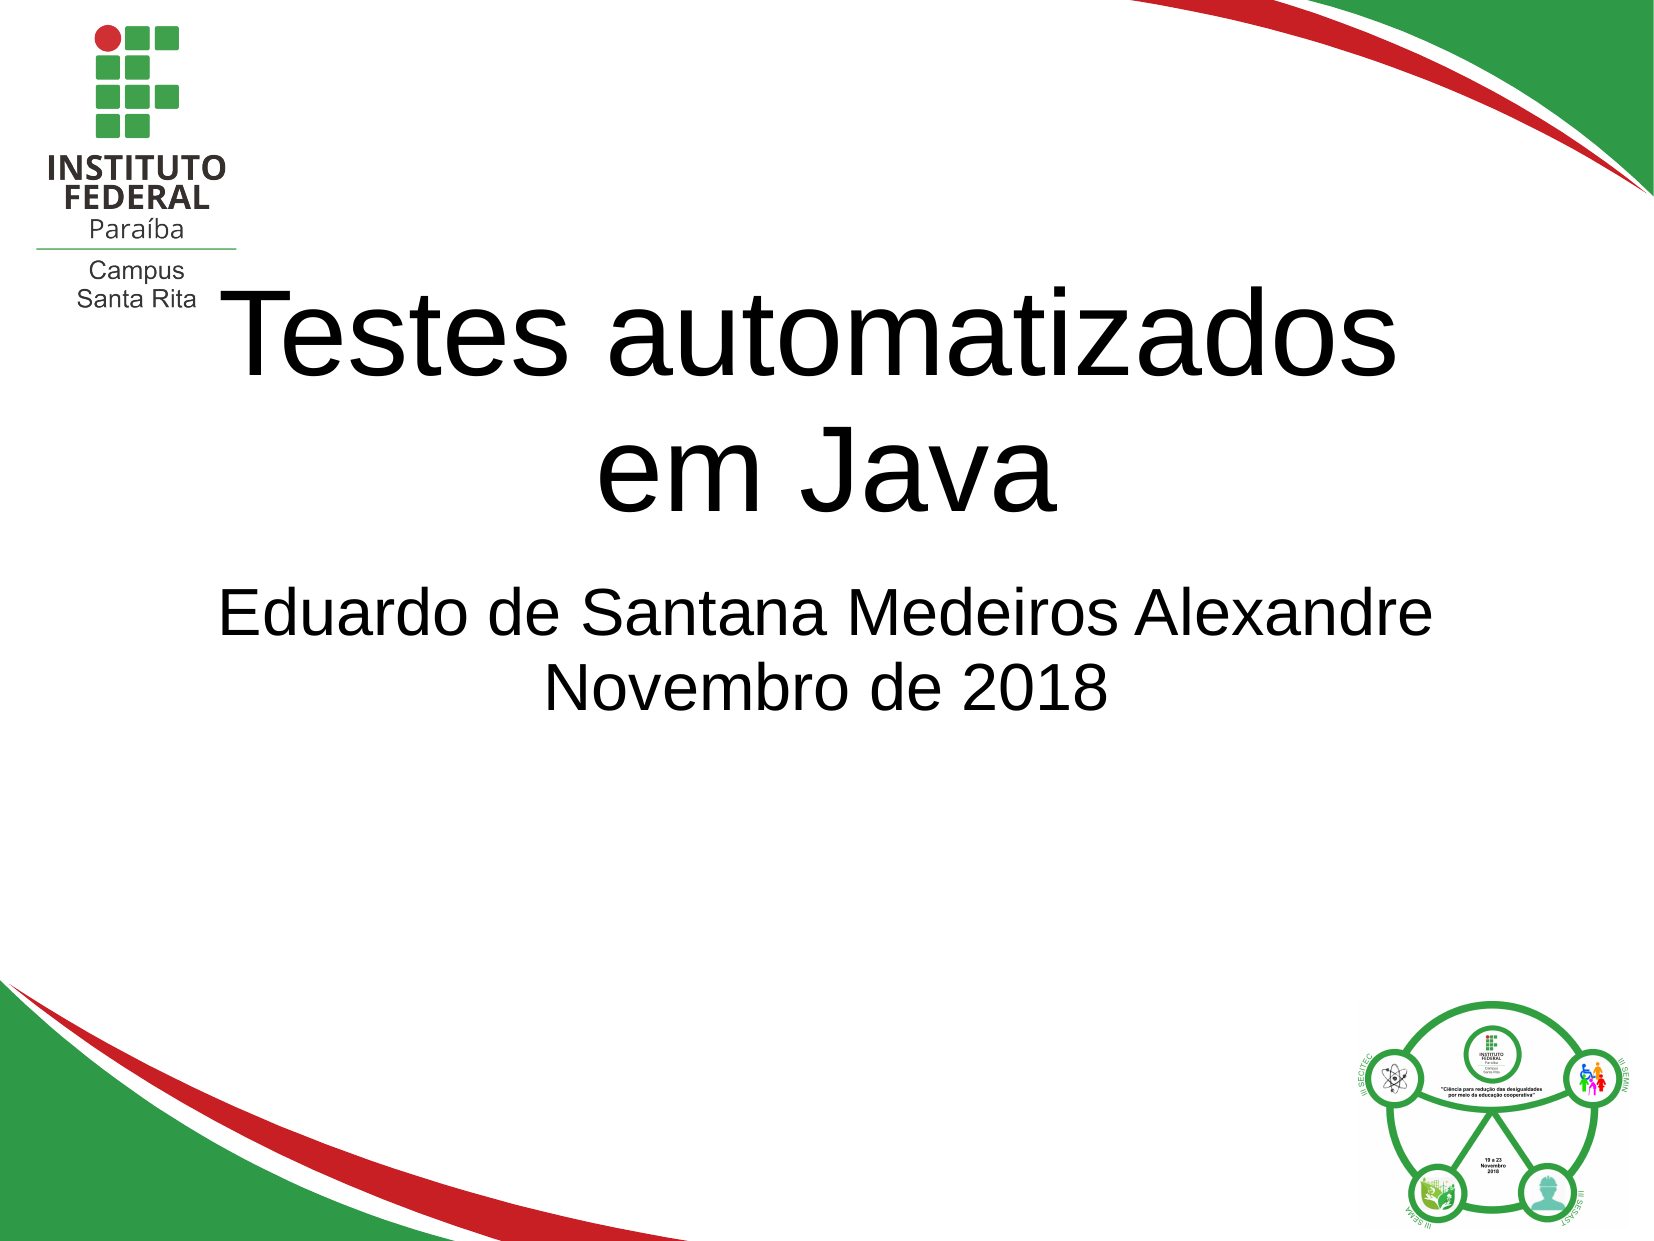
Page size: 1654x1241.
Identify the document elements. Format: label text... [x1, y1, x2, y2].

picture [36, 24, 237, 308]
picture [1358, 1001, 1629, 1229]
title Testes automatizados em Java [82, 264, 1571, 290]
subtitle Eduardo de Santana Medeiros Alexandre Novembro de 2018 [82, 290, 1571, 1010]
